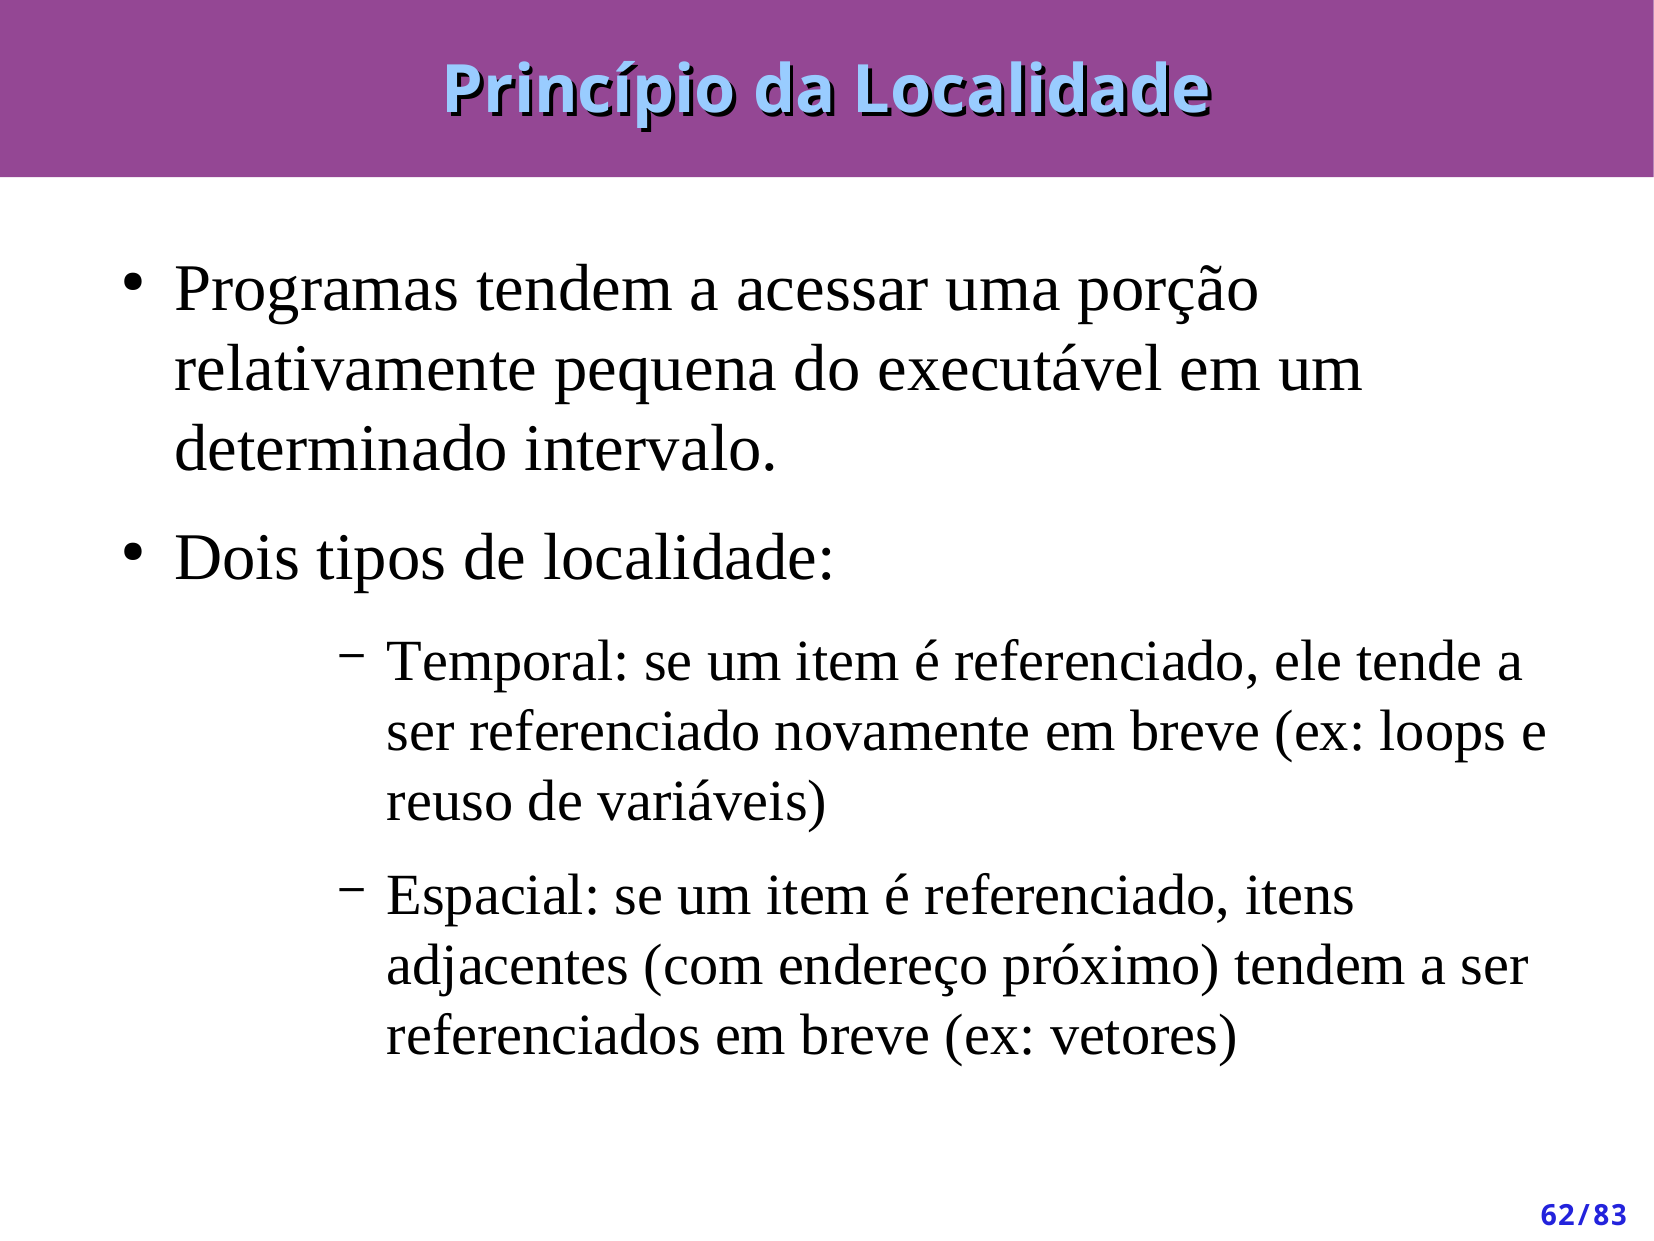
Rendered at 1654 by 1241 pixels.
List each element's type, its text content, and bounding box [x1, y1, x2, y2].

list Programas tendem a acessar uma porção relativamente pequena do executável em um determinado intervalo. Dois tipos de localidade: Temporal: se um item é referenciado, ele tende a ser referenciado novamente em breve (ex: loops e reuso de variáveis) Espacial: se um item é referenciado, itens adjacentes (com endereço próximo) tendem a ser referenciados em breve (ex: vetores) [88, 236, 1577, 1055]
title Princípio da Localidade [82, 0, 1571, 176]
